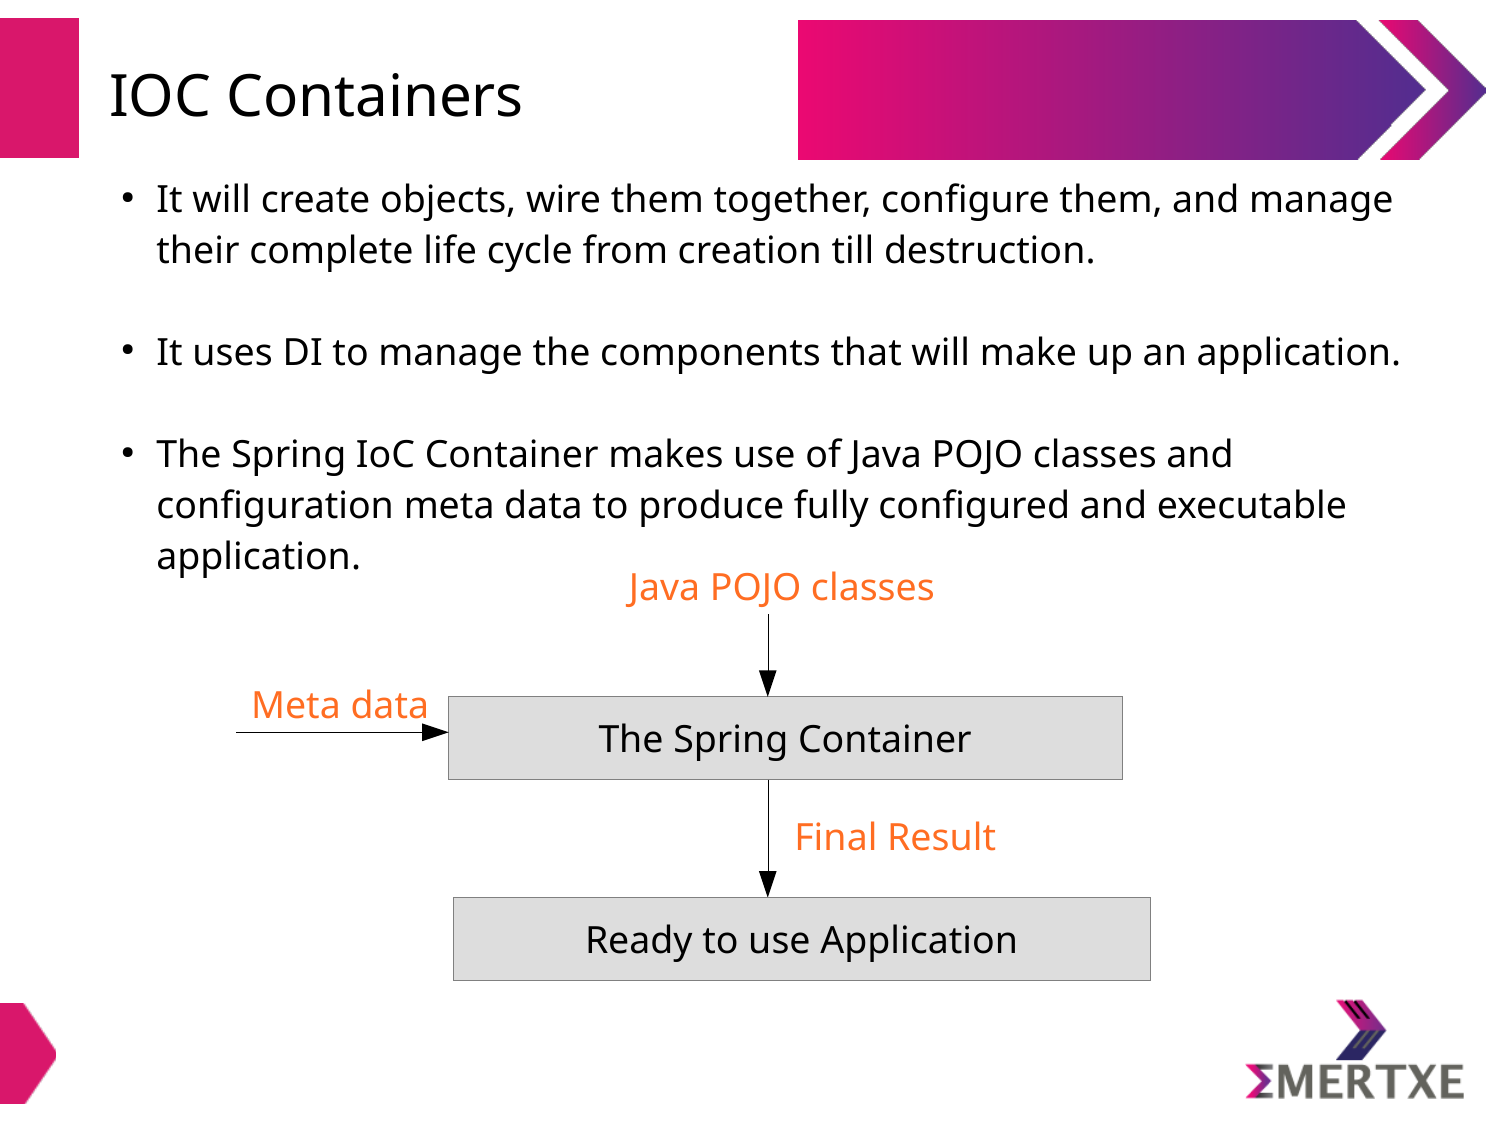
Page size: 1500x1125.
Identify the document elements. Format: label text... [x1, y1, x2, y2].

picture [798, 20, 1486, 160]
text_box The Spring Container [448, 696, 1123, 780]
picture [1245, 996, 1465, 1099]
text_box Java POJO classes [614, 552, 1111, 612]
text_box Ready to use Application [453, 897, 1151, 981]
text_box It will create objects, wire them together, configure them, and manage their complete life cycle from creation till destruction. It uses DI to manage the components that will make up an application. The Spring IoC Container makes use of Java POJO classes and configuration meta data to produce fully configured and executable application. [106, 165, 1418, 969]
text_box Meta data [236, 670, 461, 730]
text_box Final Result [779, 803, 1182, 862]
text_box IOC Containers [94, 47, 792, 131]
